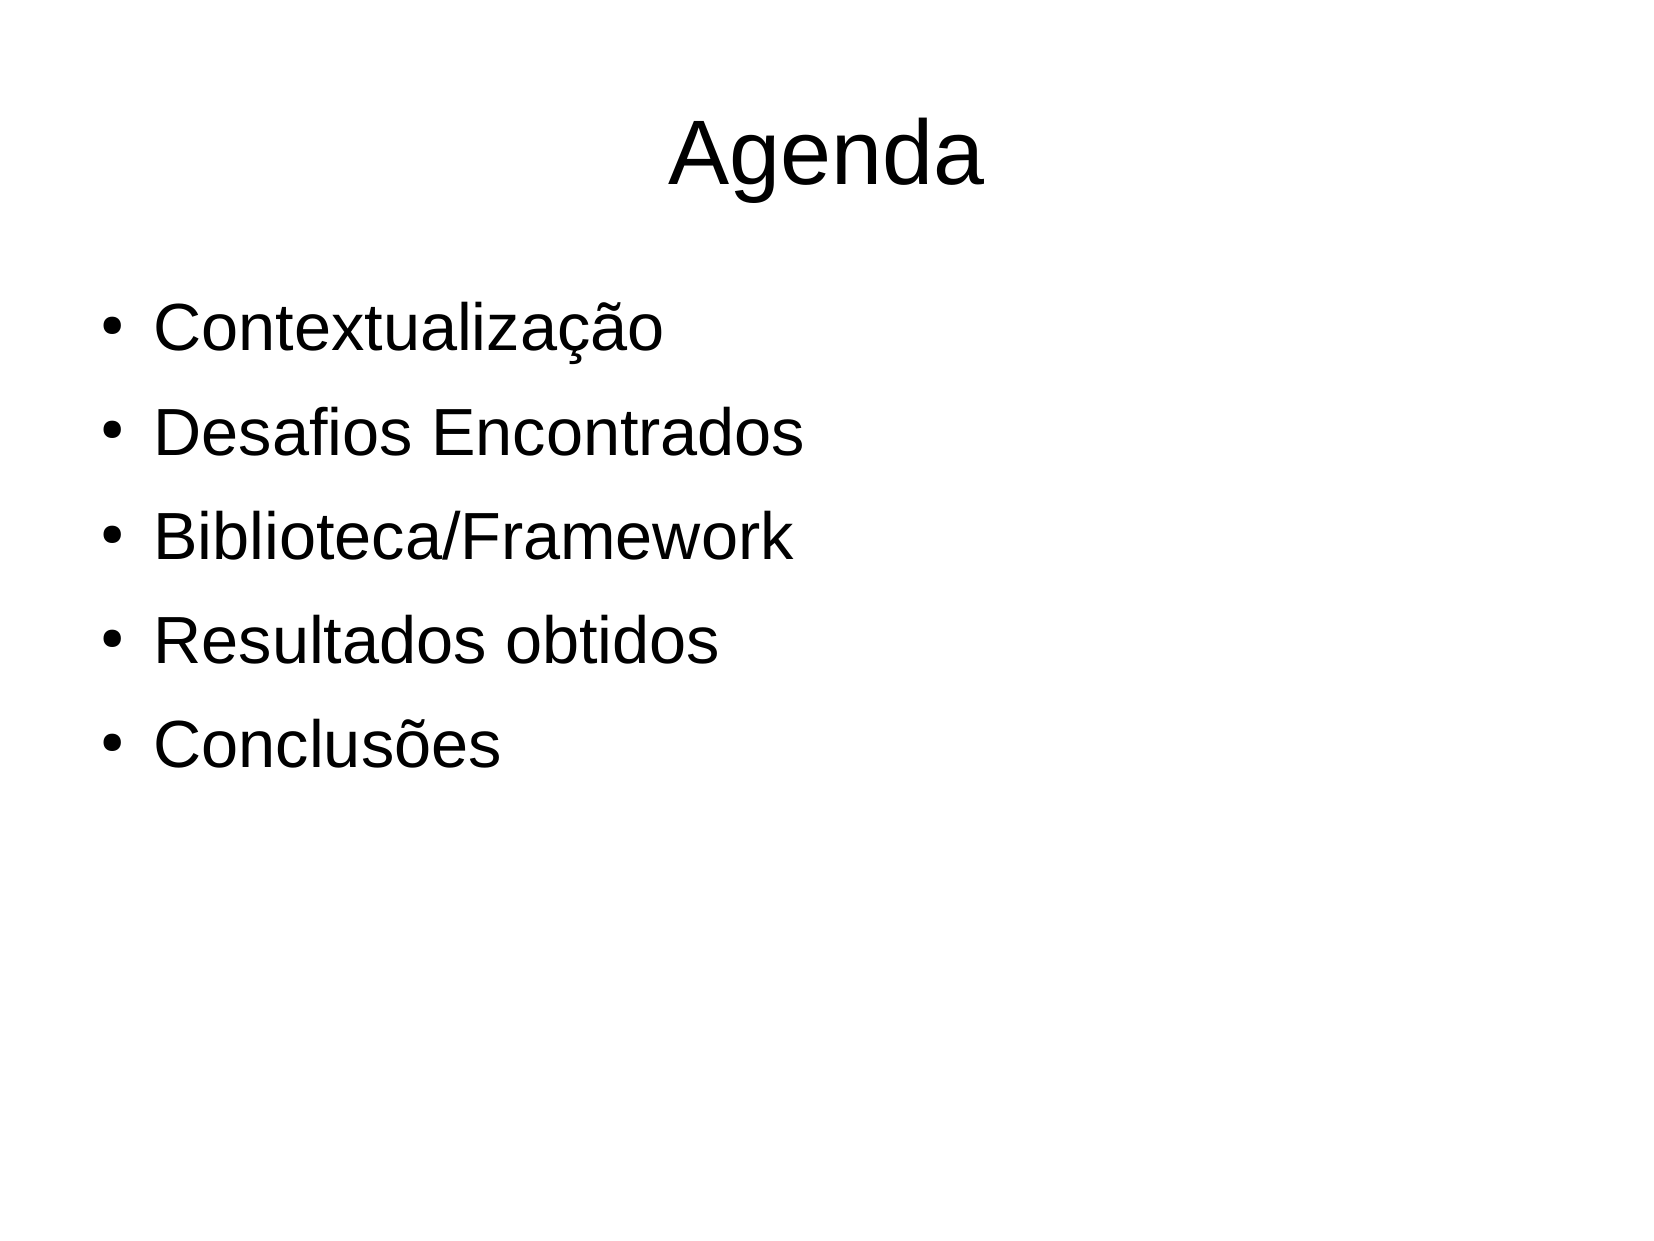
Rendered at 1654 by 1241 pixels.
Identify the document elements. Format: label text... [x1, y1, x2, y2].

title Agenda [82, 49, 1571, 257]
list Contextualização Desafios Encontrados Biblioteca/Framework Resultados obtidos Conclusões [82, 290, 1571, 1010]
